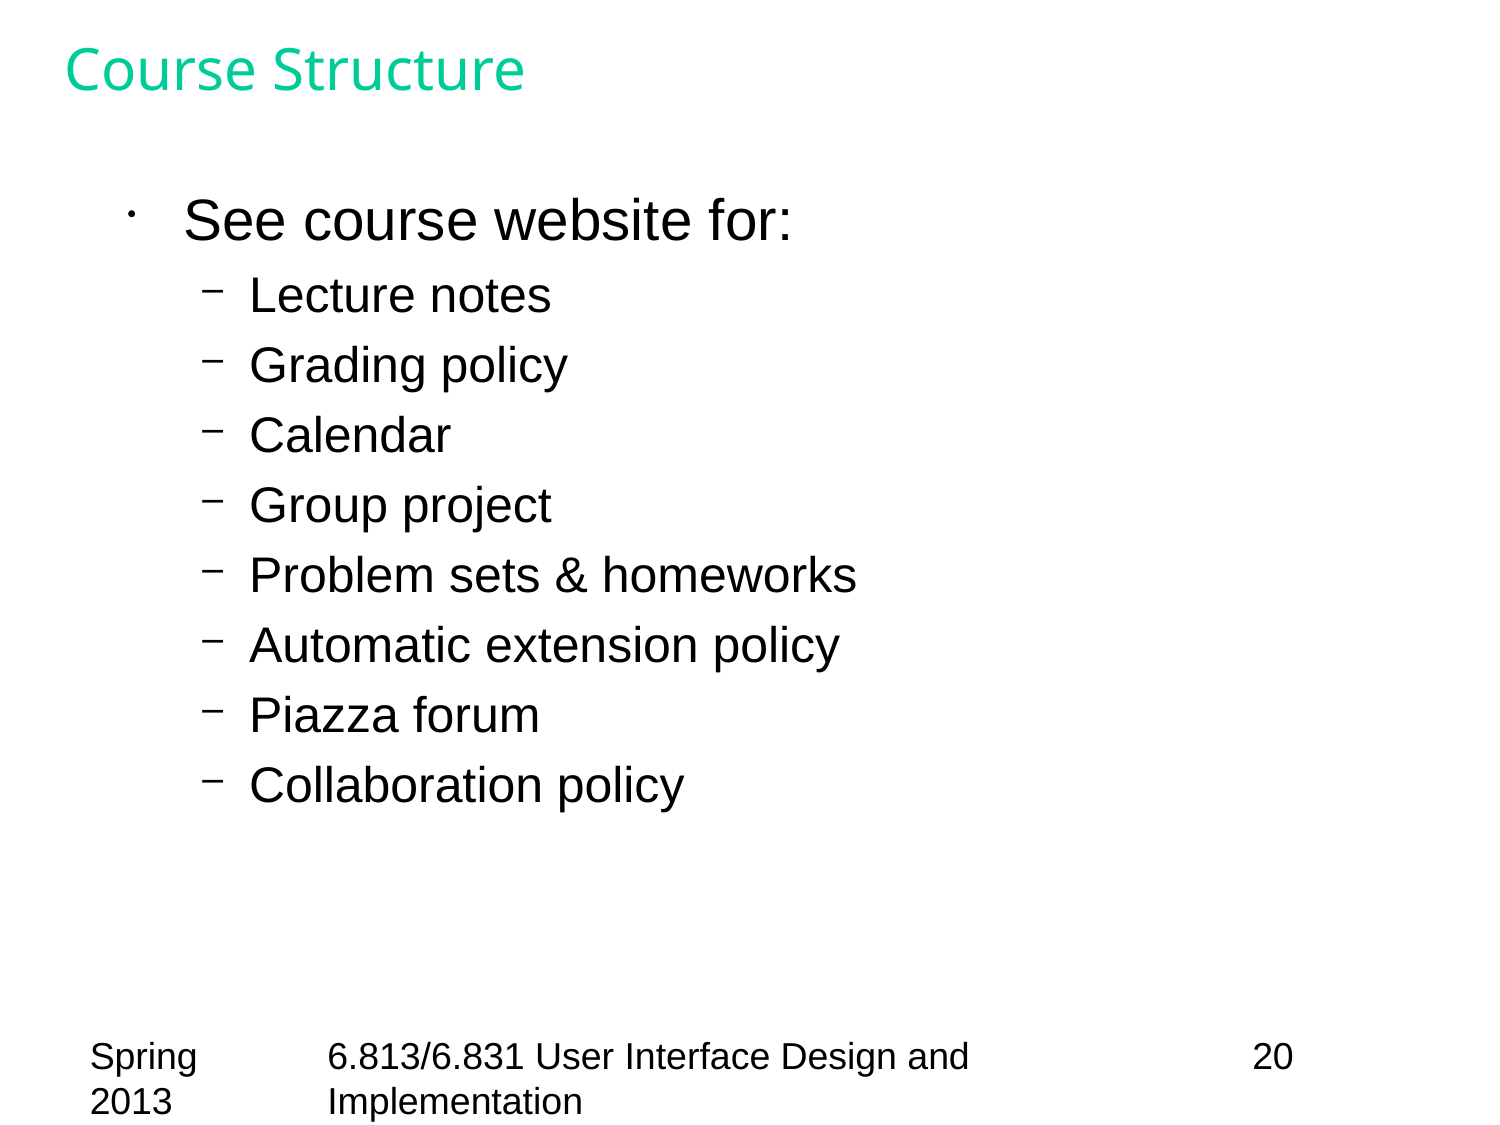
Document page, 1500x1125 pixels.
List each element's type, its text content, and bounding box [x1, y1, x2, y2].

list See course website for: Lecture notes Grading policy Calendar Group project Problem sets & homeworks Automatic extension policy Piazza forum Collaboration policy [112, 174, 1388, 1000]
slide_number Spring 2013 [75, 1024, 300, 1103]
footer 6.813/6.831 User Interface Design and Implementation [312, 1024, 1225, 1103]
title Course Structure [50, 24, 1438, 150]
slide_number <number> [1237, 1024, 1425, 1103]
